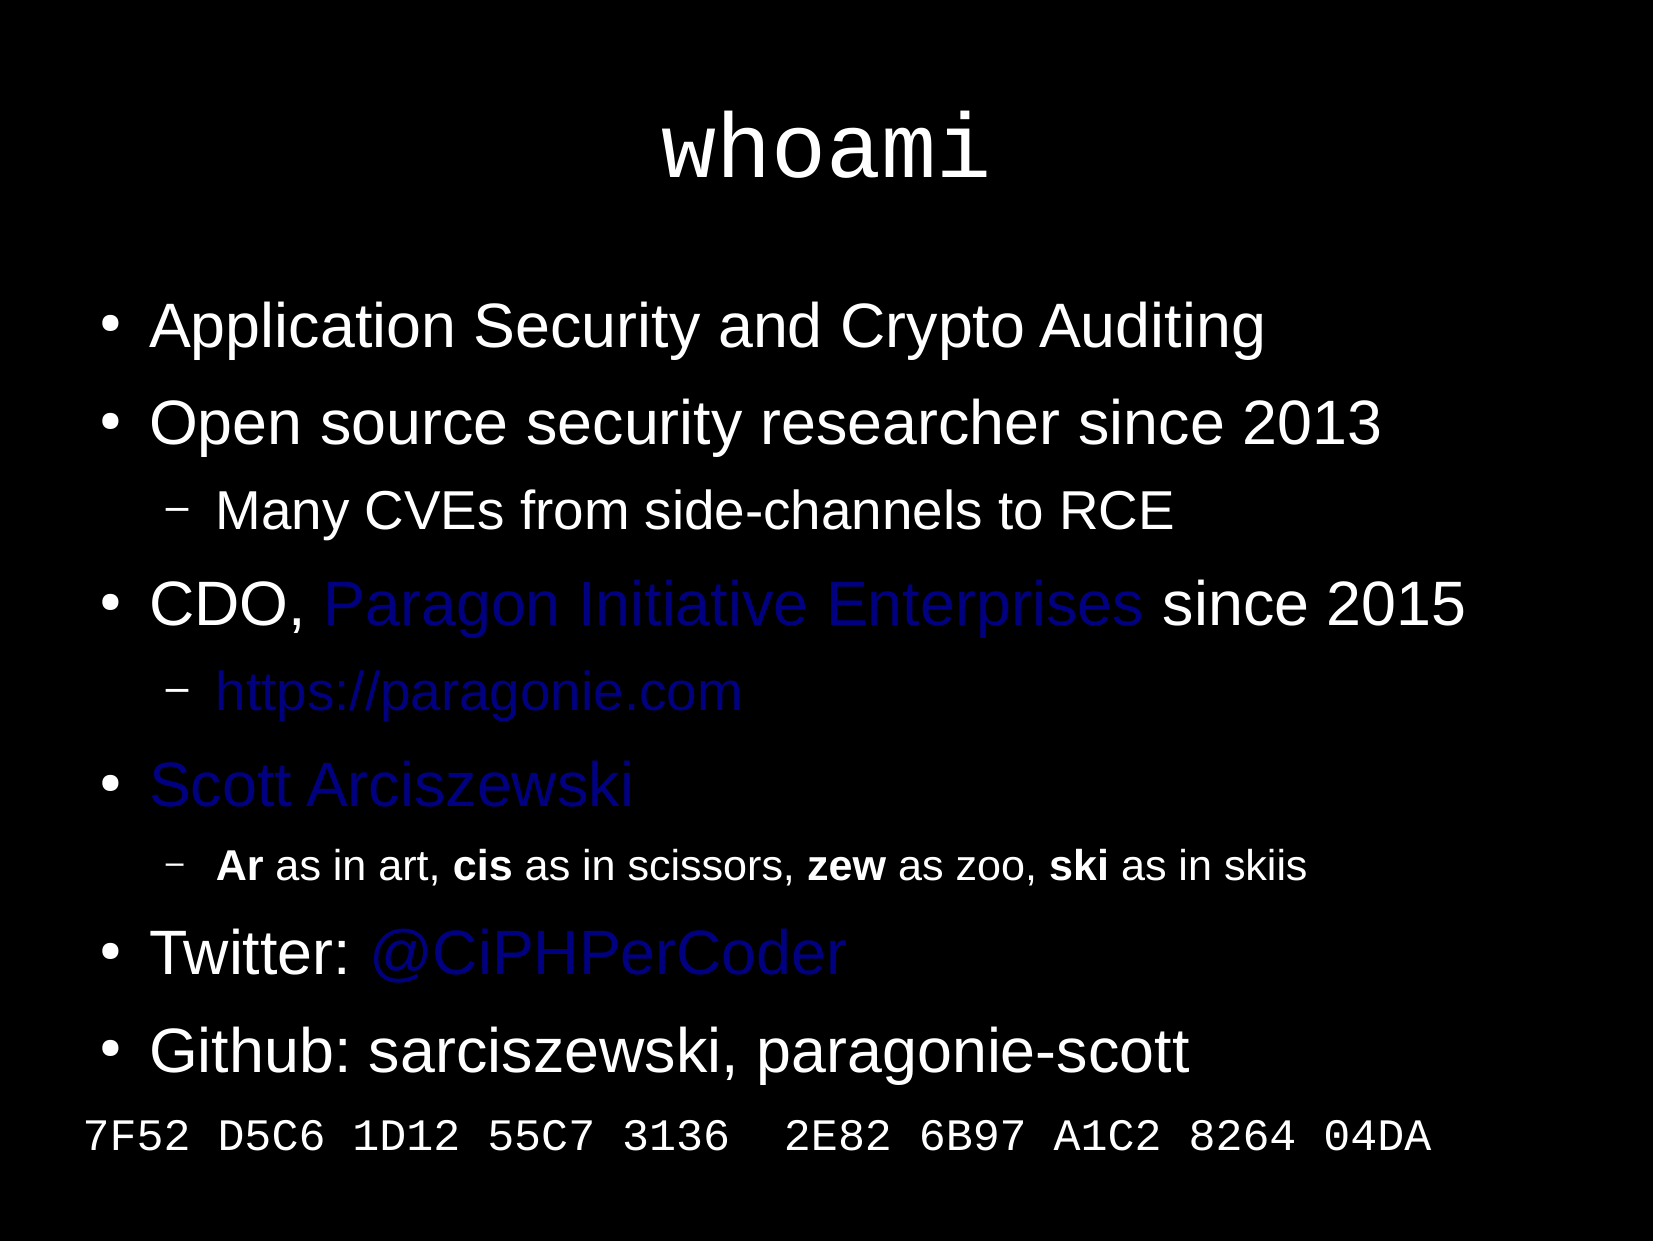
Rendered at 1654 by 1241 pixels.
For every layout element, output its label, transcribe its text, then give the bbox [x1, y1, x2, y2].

title whoami [82, 49, 1571, 257]
list Application Security and Crypto Auditing Open source security researcher since 2013 Many CVEs from side-channels to RCE CDO, Paragon Initiative Enterprises since 2015 https://paragonie.com Scott Arciszewski Ar as in art, cis as in scissors, zew as zoo, ski as in skiis Twitter: @CiPHPerCoder Github: sarciszewski, paragonie-scott 7F52 D5C6 1D12 55C7 3136 2E82 6B97 A1C2 8264 04DA [82, 290, 1571, 1171]
